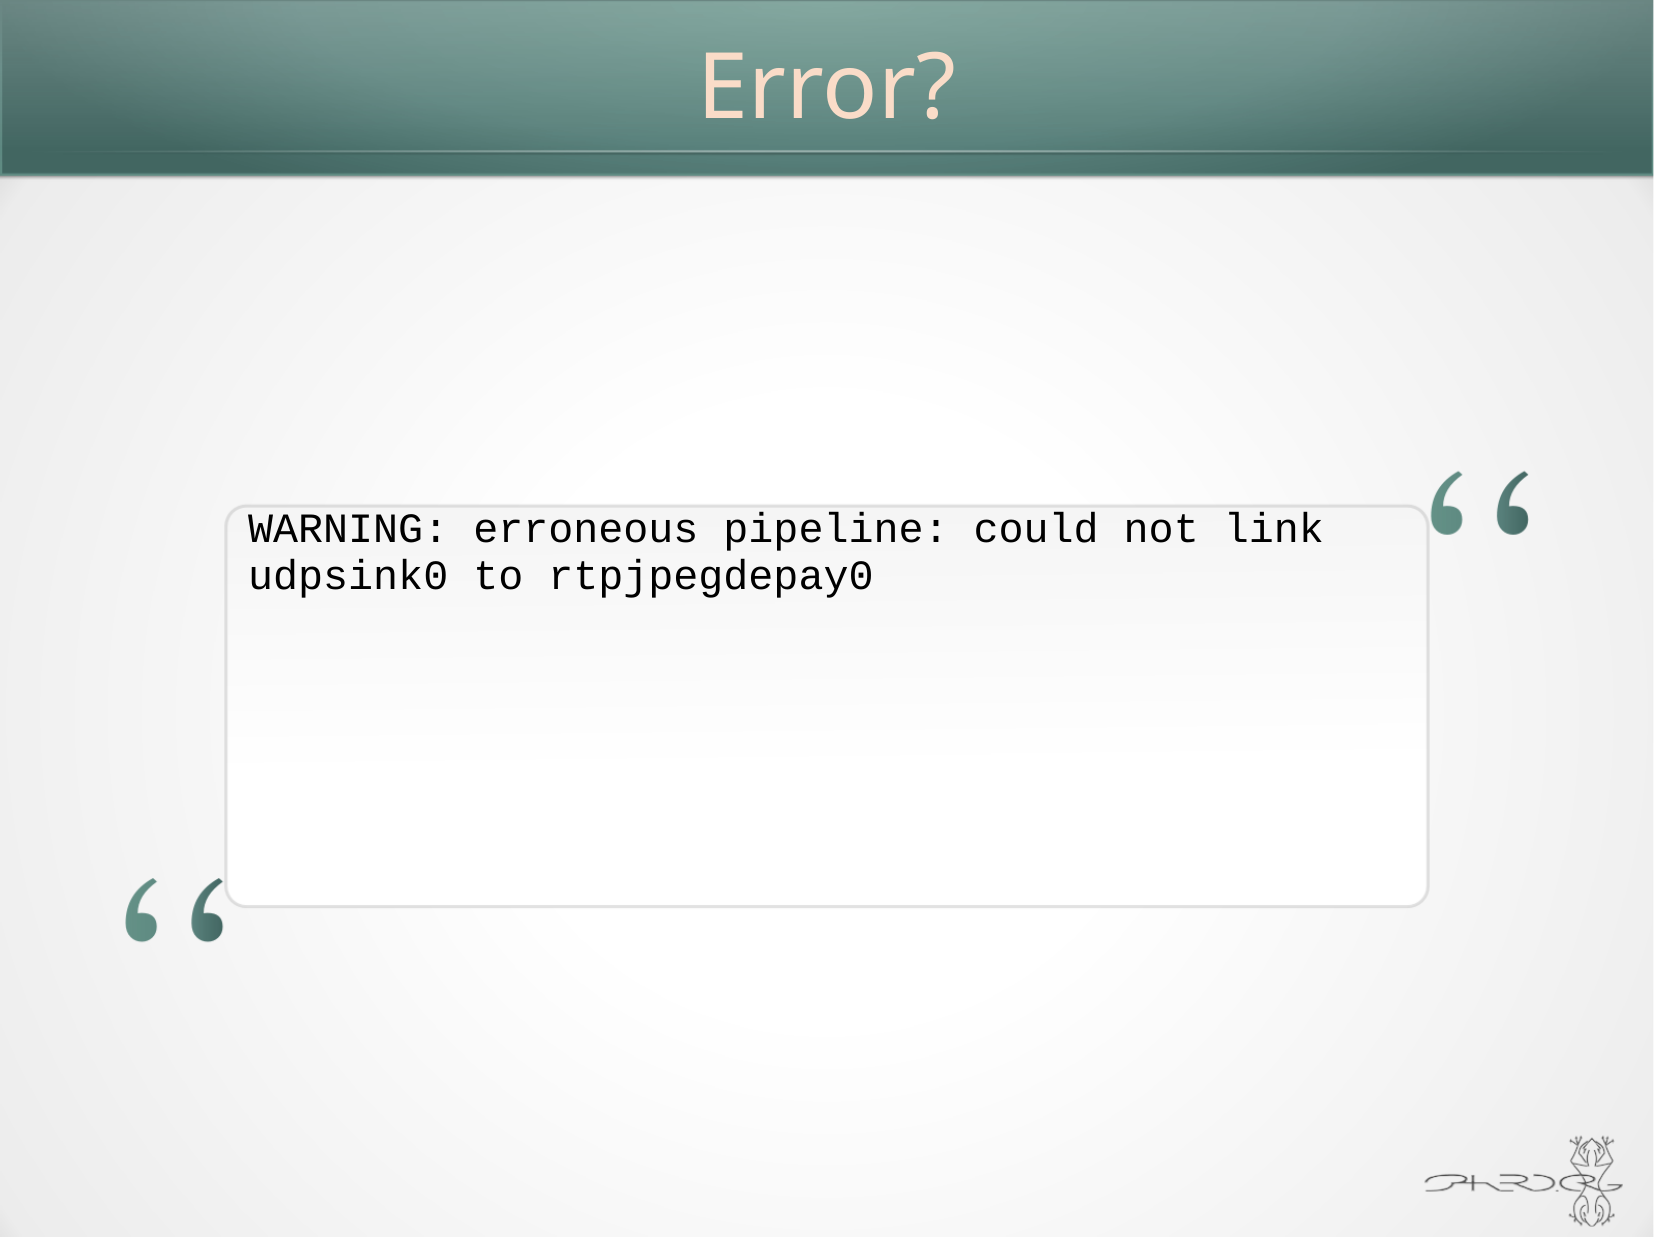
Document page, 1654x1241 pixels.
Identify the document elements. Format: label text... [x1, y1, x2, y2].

picture [0, 0, 1654, 1237]
title Error? [82, 11, 1571, 154]
list WARNING: erroneous pipeline: could not link udpsink0 to rtpjpegdepay0 [248, 507, 1406, 898]
